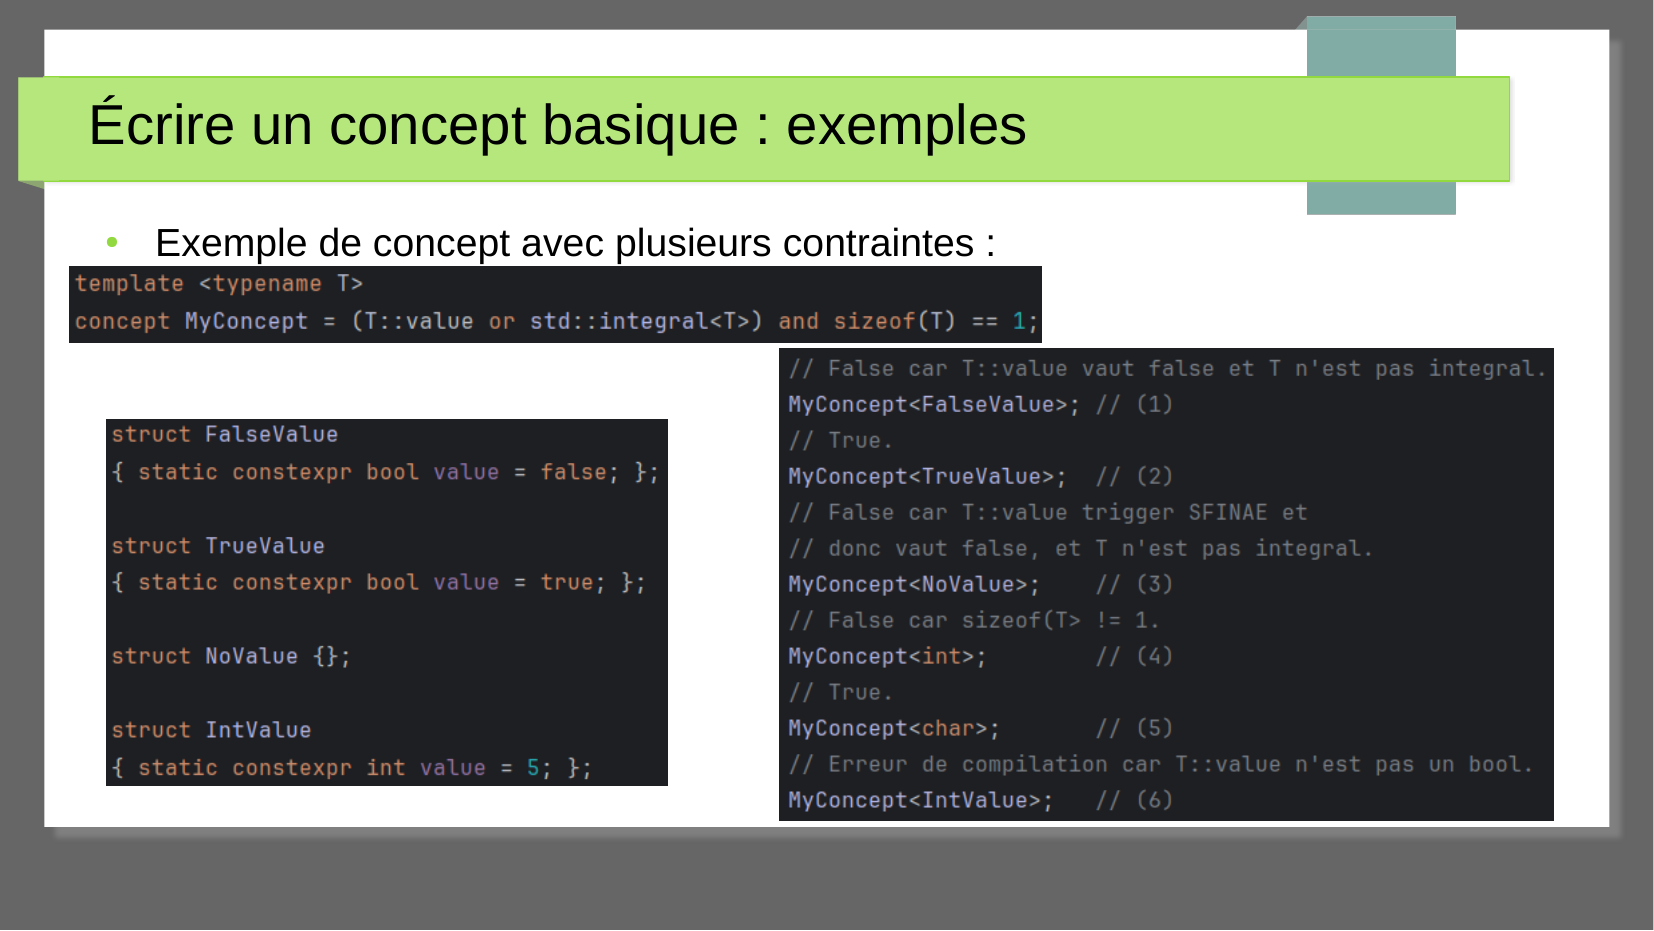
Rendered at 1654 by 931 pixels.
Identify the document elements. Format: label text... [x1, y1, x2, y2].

picture [69, 266, 1042, 343]
list Exemple de concept avec plusieurs contraintes : [88, 221, 1565, 266]
picture [779, 348, 1554, 821]
title Écrire un concept basique : exemples [88, 73, 1506, 178]
picture [106, 419, 668, 786]
